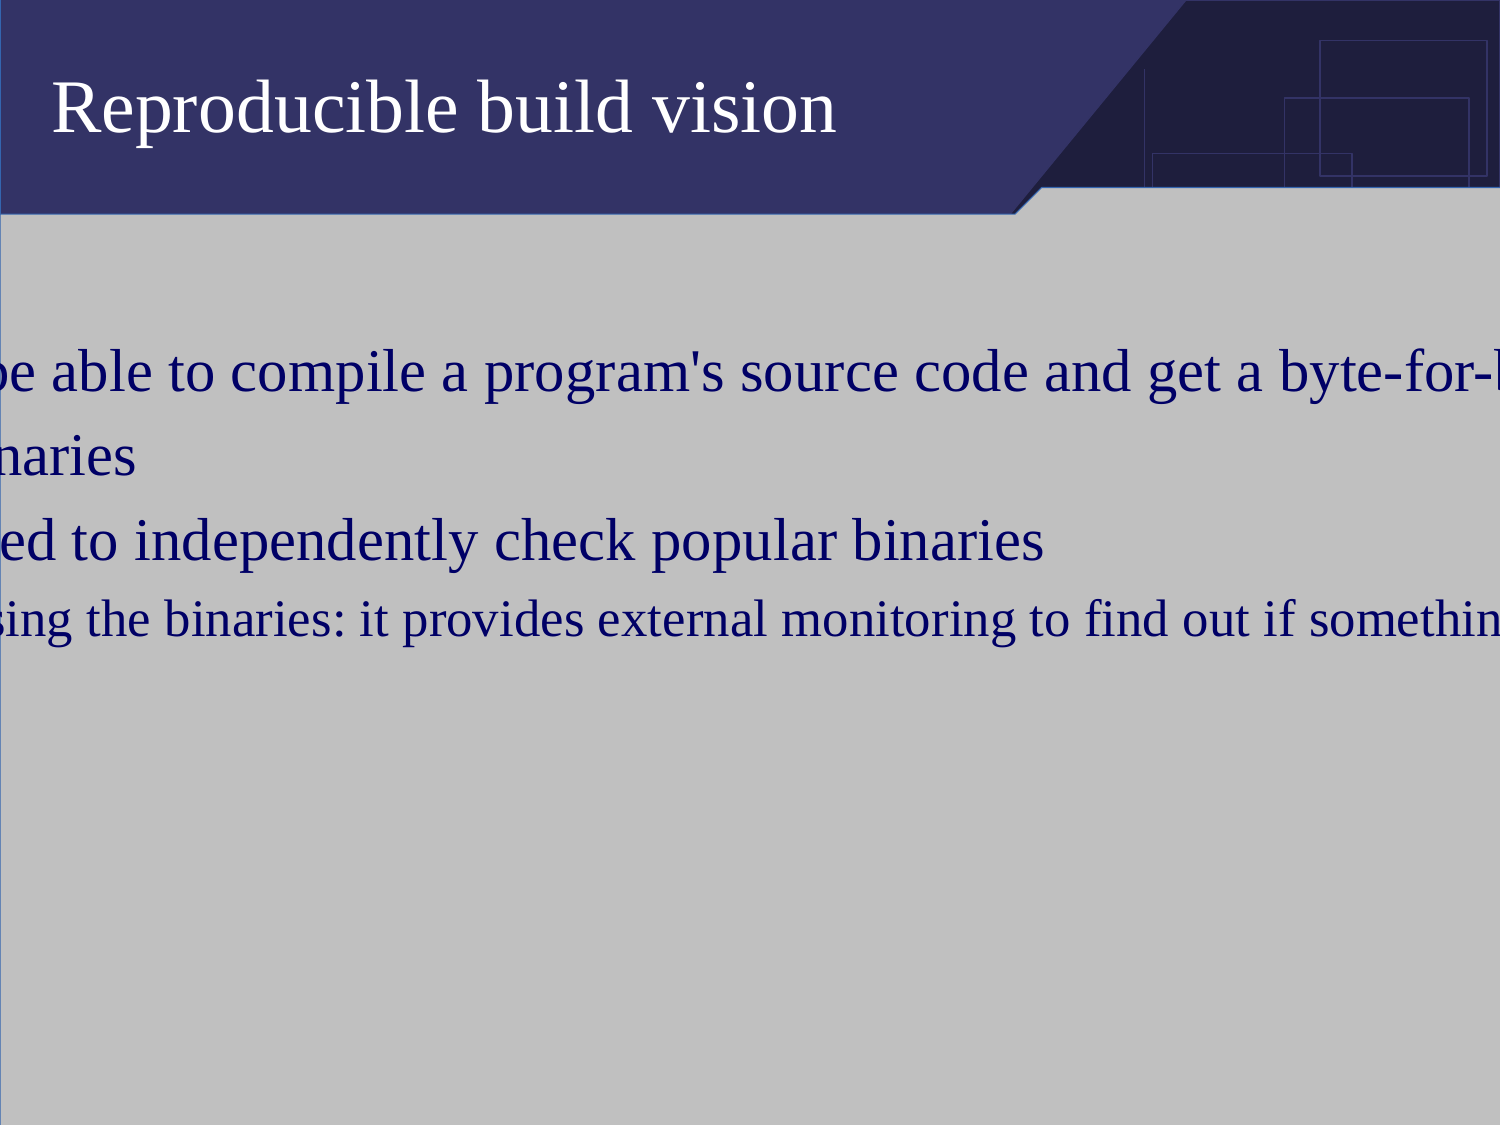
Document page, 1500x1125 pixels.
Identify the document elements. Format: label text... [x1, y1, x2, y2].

text_box Anyone in the world should be able to compile a program's source code and get a byte-for-byte identical binary Confirming provenance of binaries Infrastructure should be created to independently check popular binaries This is a benefit to those releasing the binaries: it provides external monitoring to find out if something bad happens to their infrastructure [0, 329, 1500, 748]
text_box Reproducible build vision [0, 57, 1276, 157]
